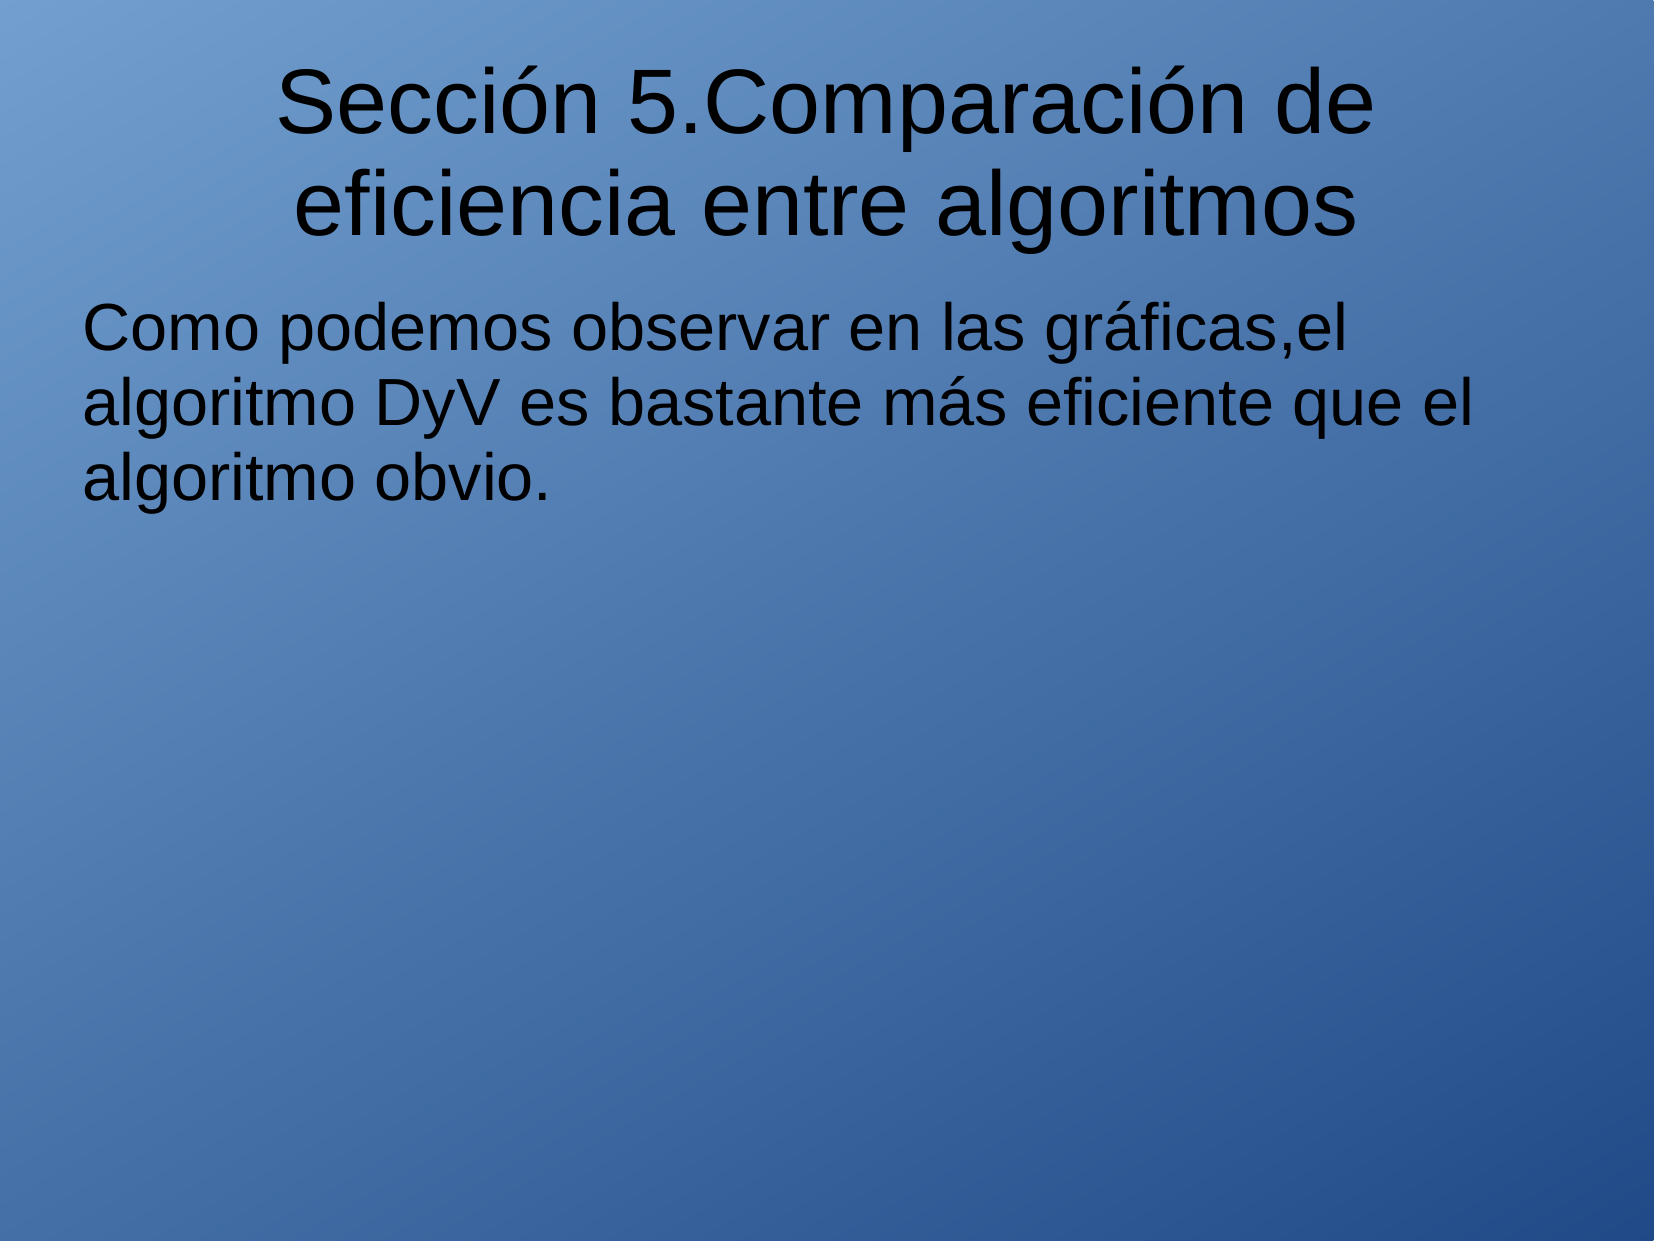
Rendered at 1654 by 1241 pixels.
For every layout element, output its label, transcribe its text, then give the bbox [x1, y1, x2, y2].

title Sección 5.Comparación de eficiencia entre algoritmos [82, 49, 1571, 257]
list Como podemos observar en las gráficas,el algoritmo DyV es bastante más eficiente que el algoritmo obvio. [82, 290, 1571, 1010]
